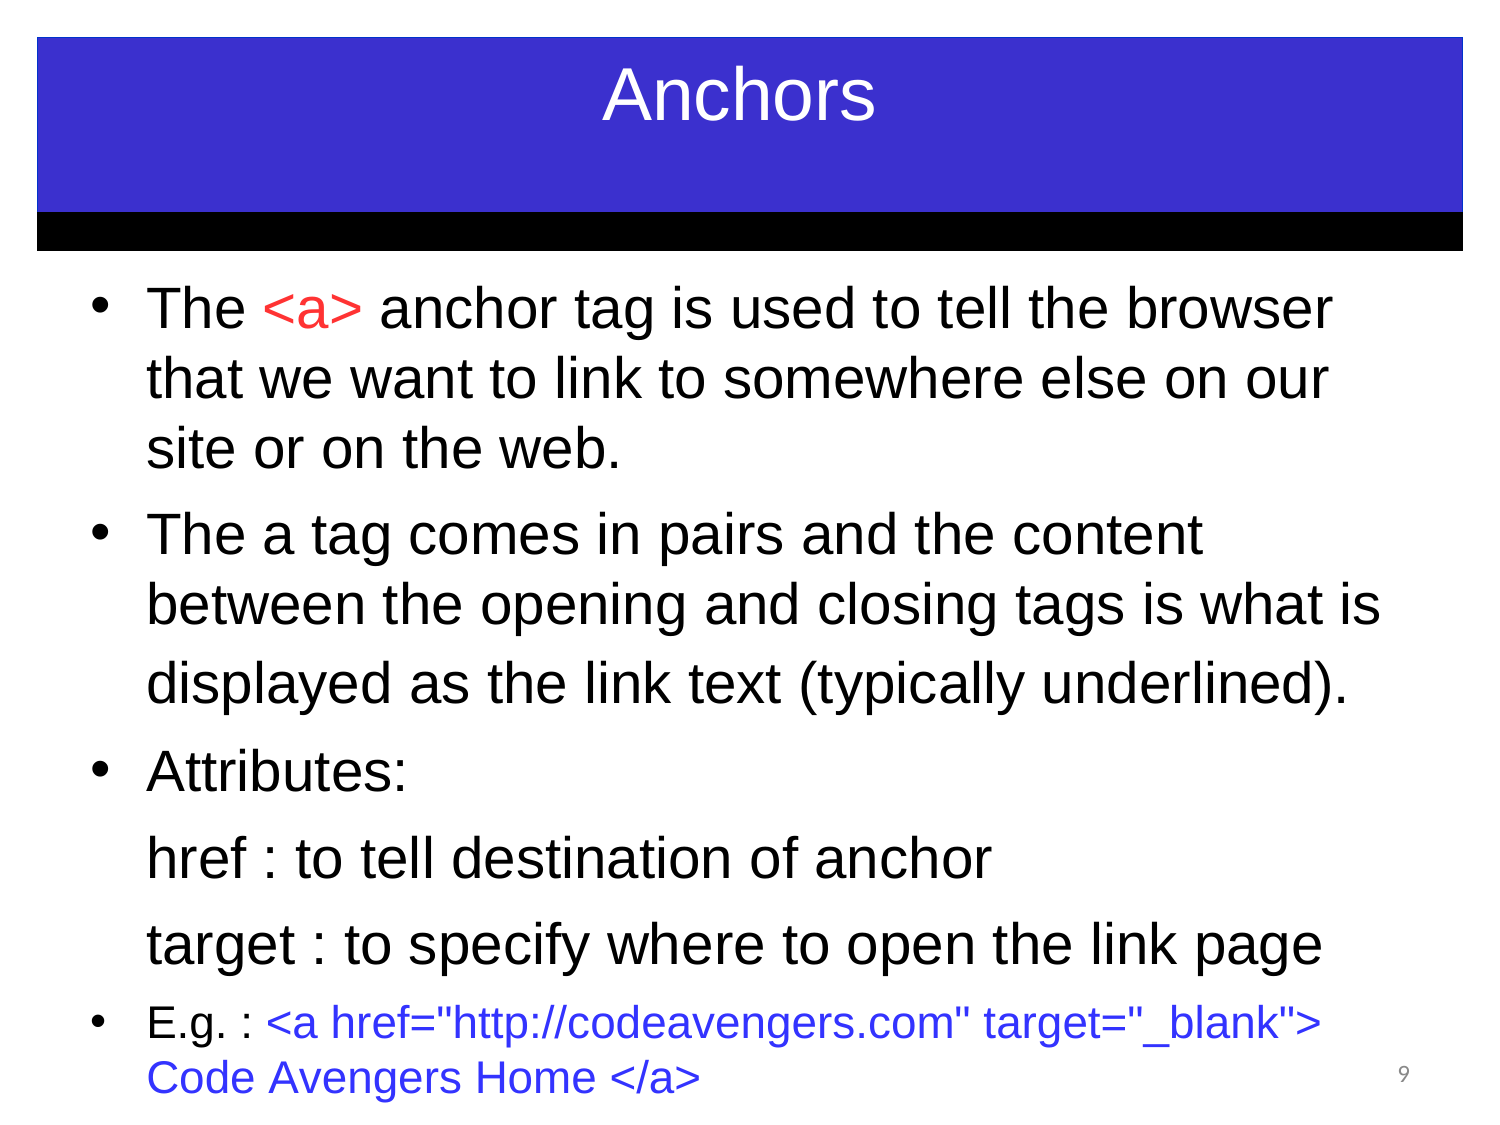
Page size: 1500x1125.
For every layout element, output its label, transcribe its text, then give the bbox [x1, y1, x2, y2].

list The <a> anchor tag is used to tell the browser that we want to link to somewhere else on our site or on the web. The a tag comes in pairs and the content between the opening and closing tags is what is displayed as the link text (typically underlined). Attributes: href : to tell destination of anchor target : to specify where to open the link page E.g. : <a href="http://codeavengers.com" target="_blank"> Code Avengers Home </a> _blank loads the linked content in new window/tab. [75, 262, 1426, 1075]
text_box <number> [1074, 1042, 1426, 1103]
list Anchors [50, 37, 1450, 213]
